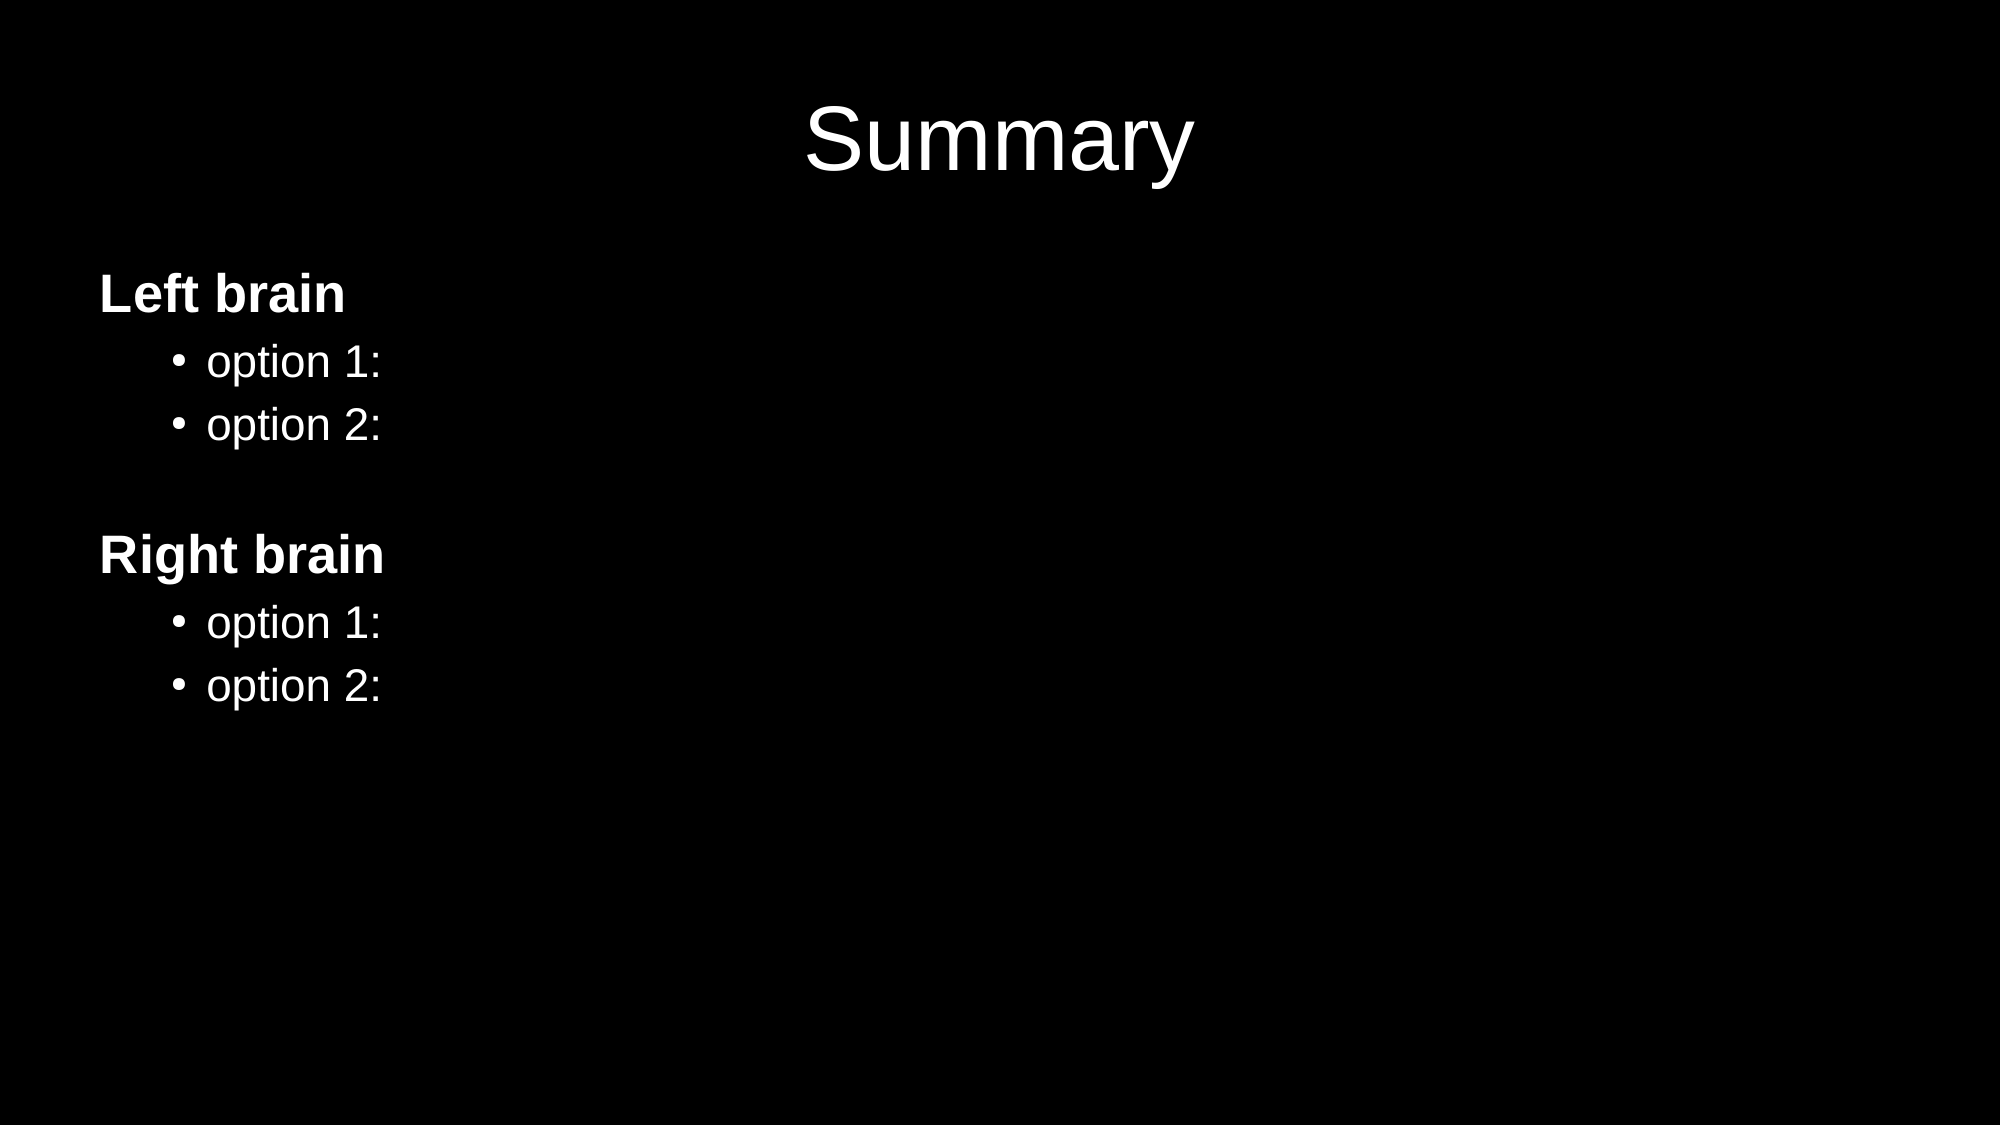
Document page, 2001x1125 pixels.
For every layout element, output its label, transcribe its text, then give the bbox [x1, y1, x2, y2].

title Summary [99, 44, 1900, 233]
subtitle Left brain option 1: option 2: Right brain option 1: option 2: [99, 263, 1900, 953]
